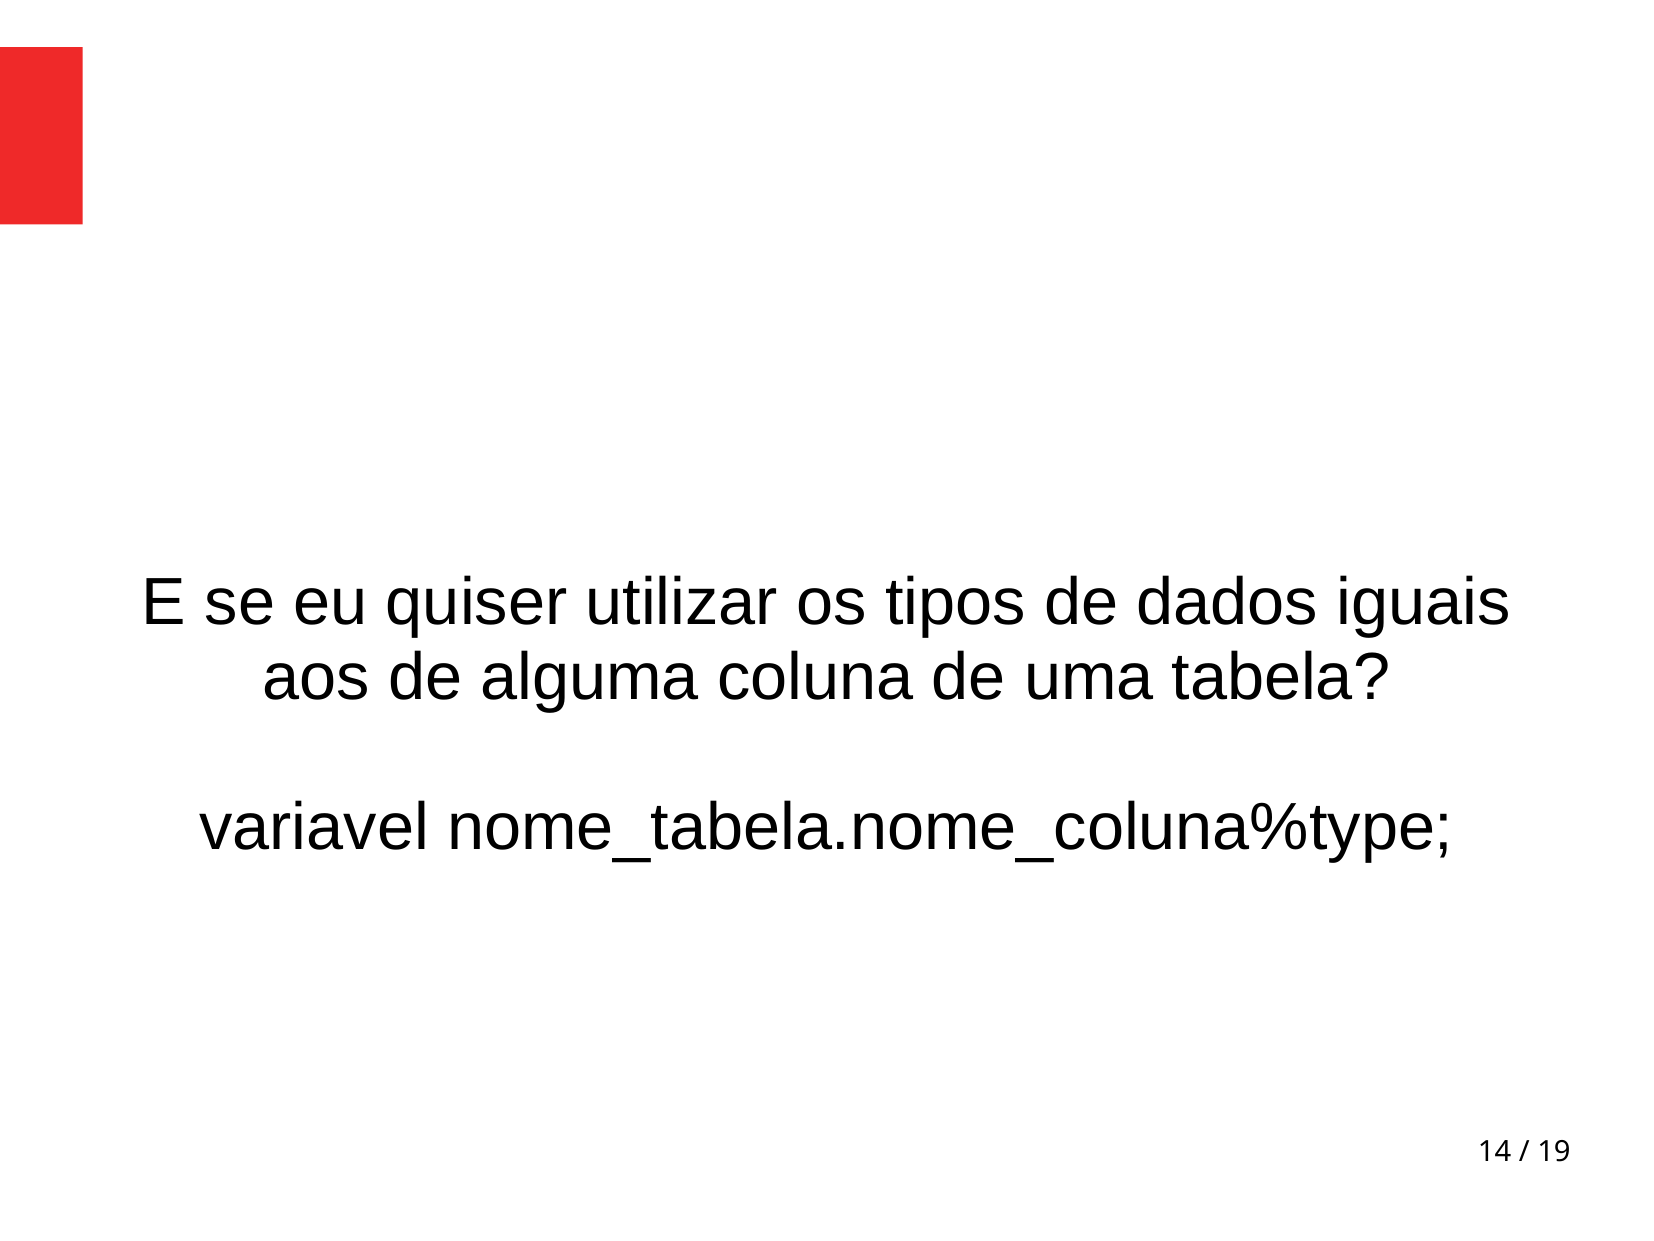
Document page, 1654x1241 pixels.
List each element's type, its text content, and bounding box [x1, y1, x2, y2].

subtitle E se eu quiser utilizar os tipos de dados iguais aos de alguma coluna de uma tabela? variavel nome_tabela.nome_coluna%type; [118, 354, 1536, 1074]
